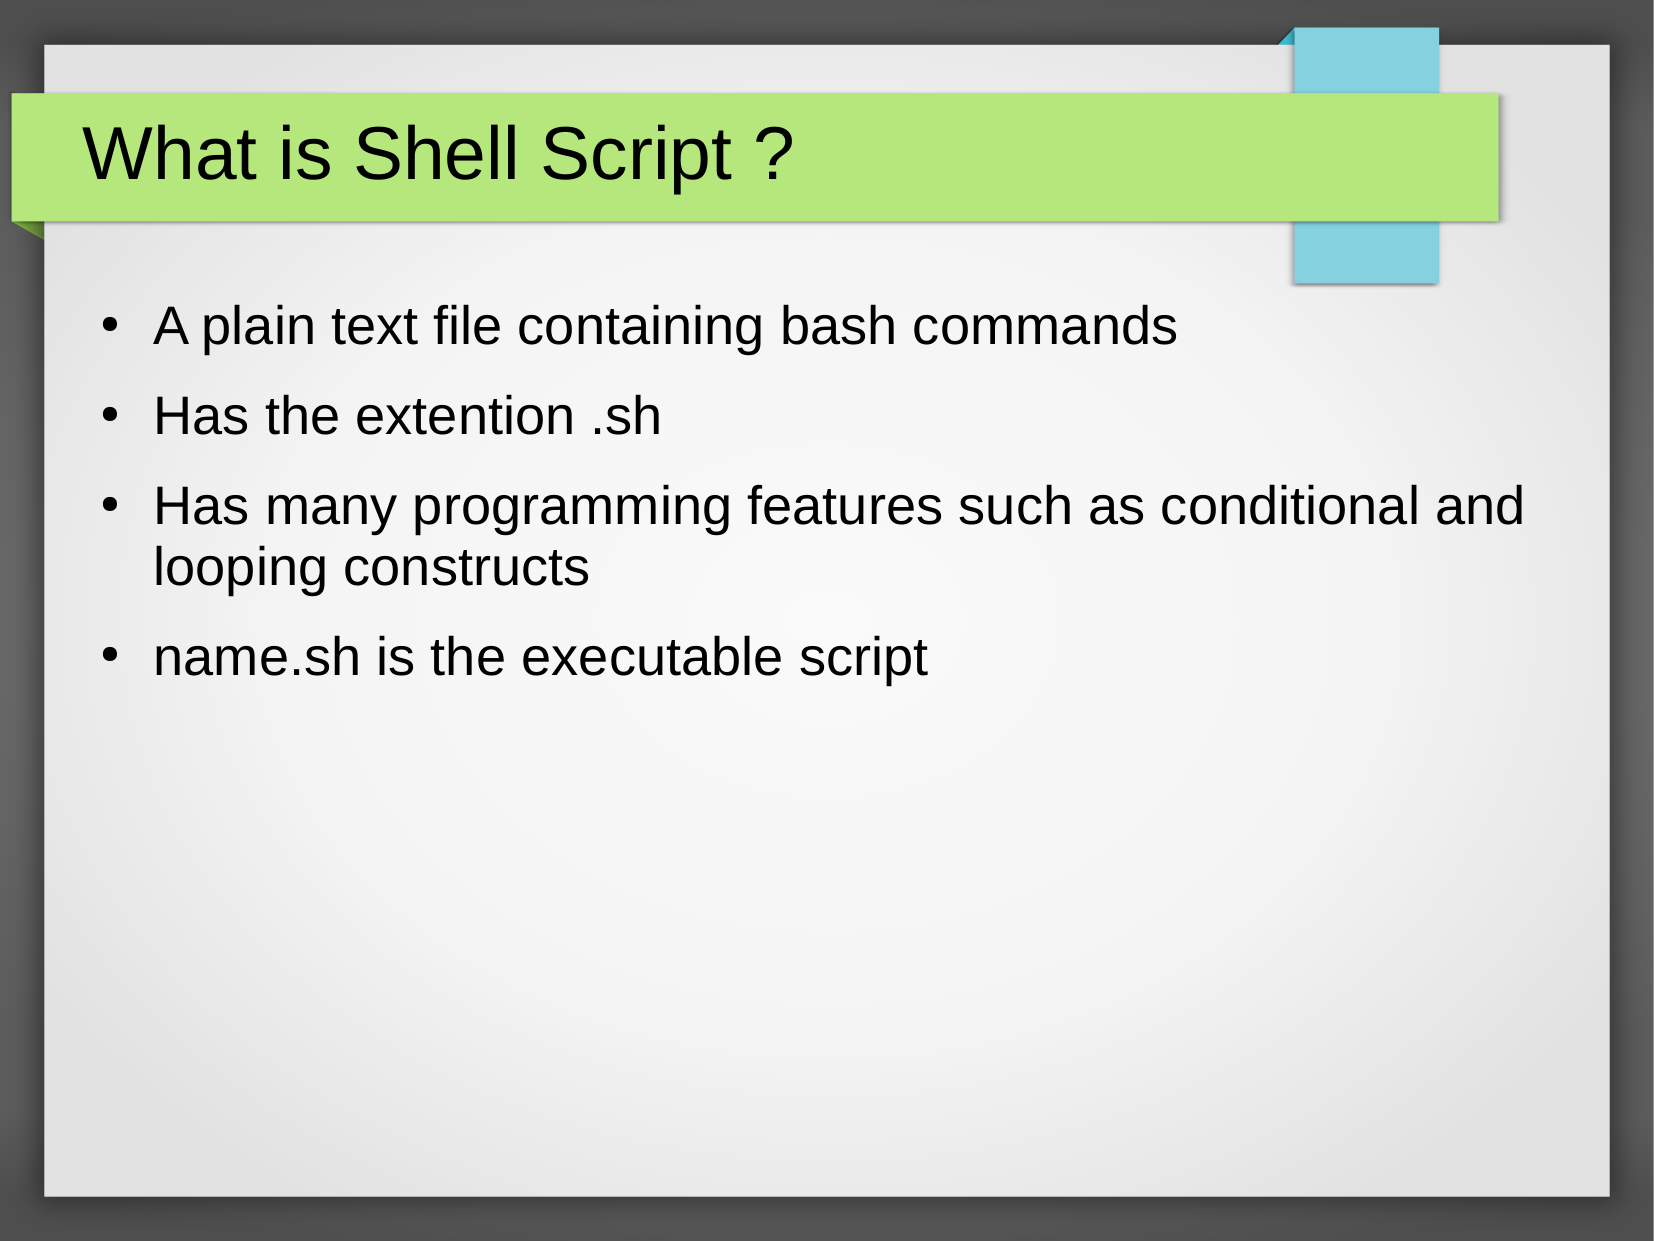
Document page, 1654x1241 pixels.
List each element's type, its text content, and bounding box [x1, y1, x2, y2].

title What is Shell Script ? [82, 94, 1264, 213]
picture [0, 0, 1654, 1241]
list A plain text file containing bash commands Has the extention .sh Has many programming features such as conditional and looping constructs name.sh is the executable script [82, 295, 1571, 1015]
